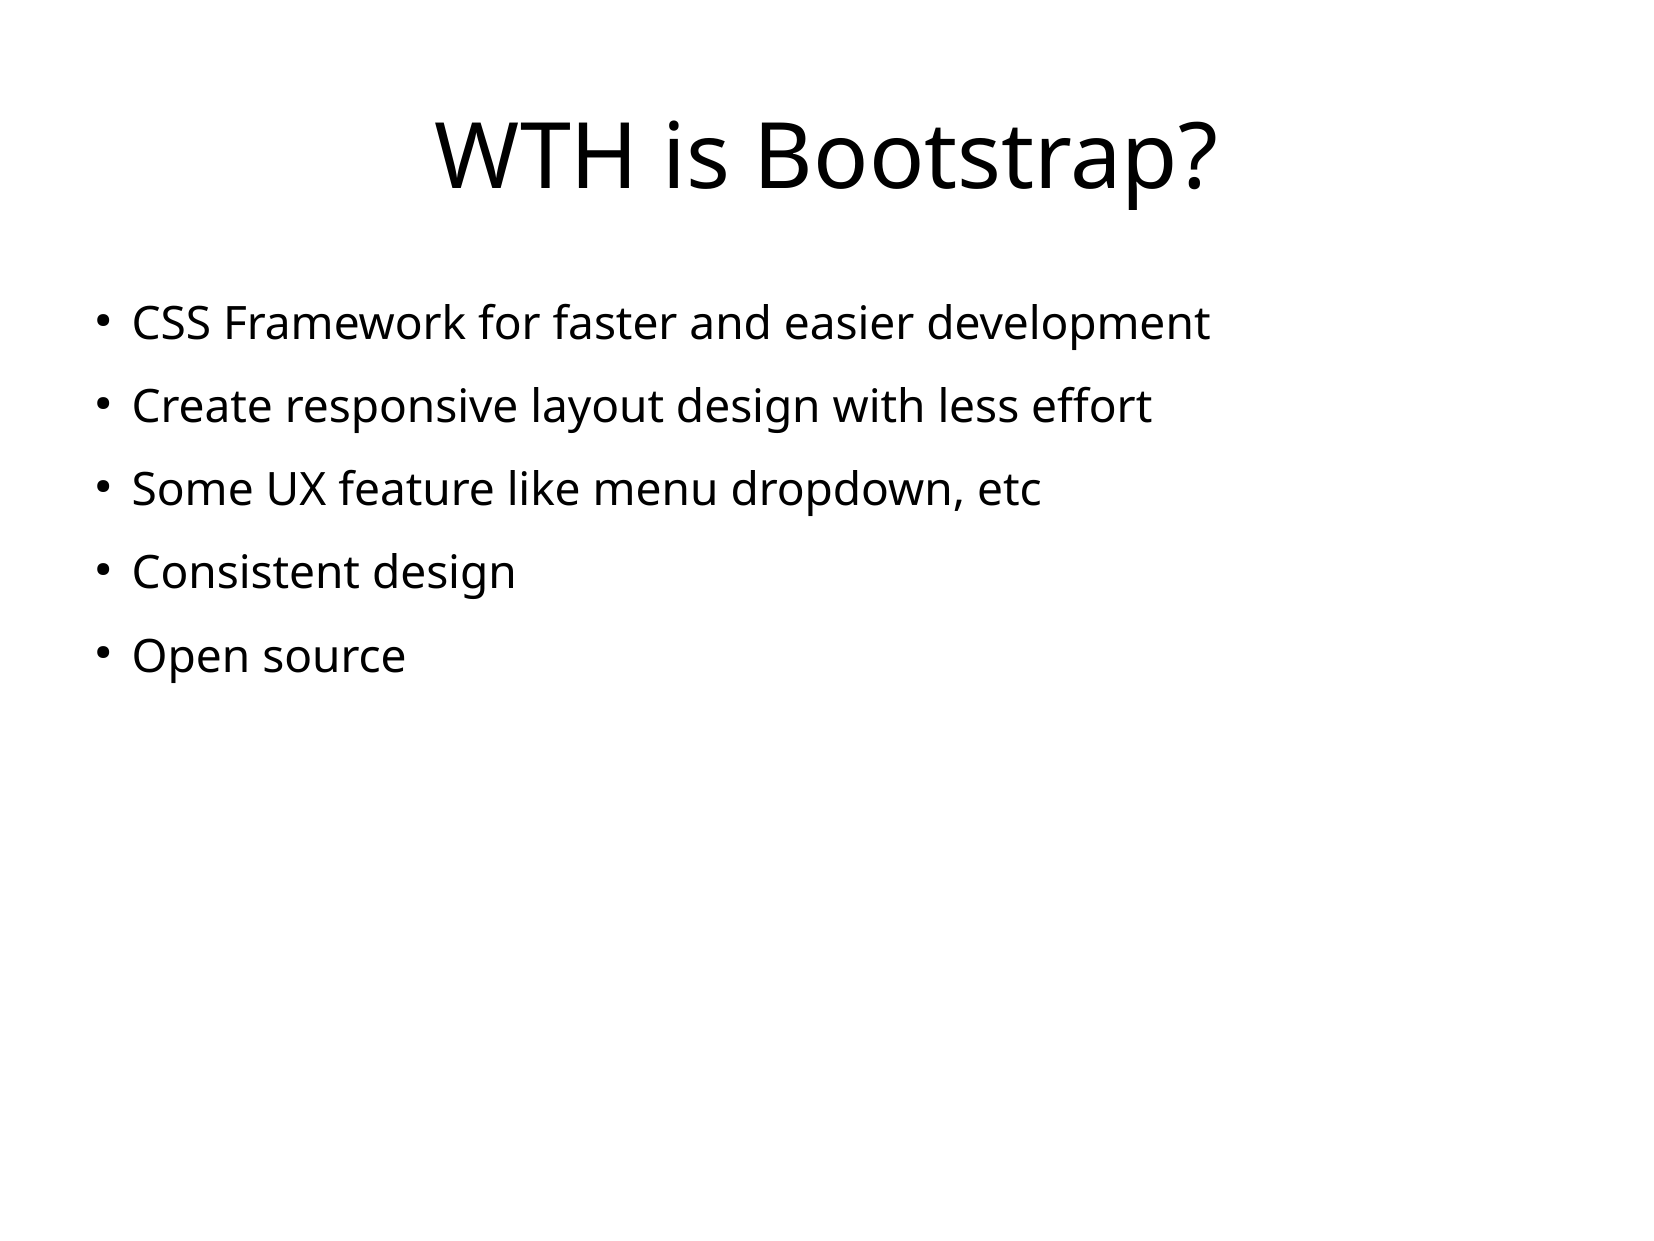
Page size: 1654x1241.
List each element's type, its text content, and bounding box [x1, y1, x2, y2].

title WTH is Bootstrap? [82, 49, 1571, 257]
list CSS Framework for faster and easier development Create responsive layout design with less effort Some UX feature like menu dropdown, etc Consistent design Open source [82, 290, 1591, 691]
